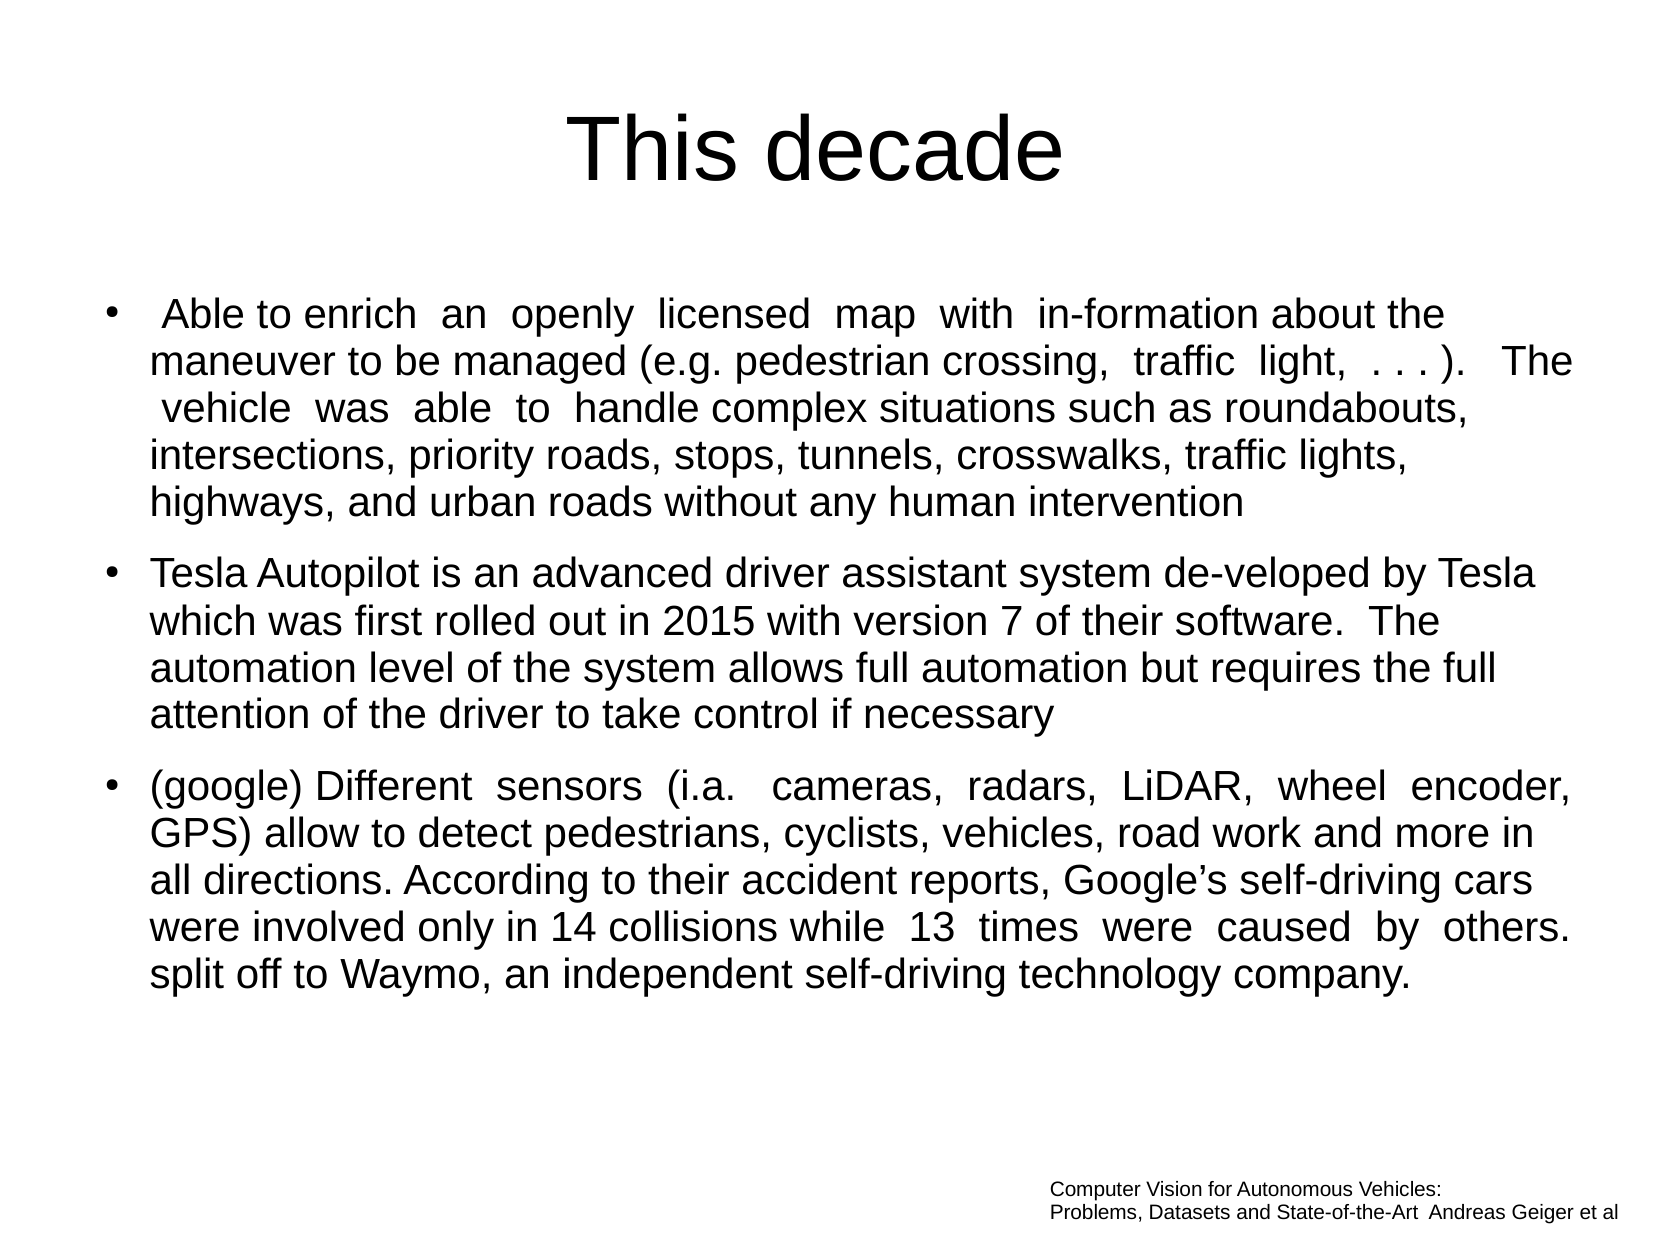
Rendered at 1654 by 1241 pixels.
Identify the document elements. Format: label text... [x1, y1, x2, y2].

title This decade [71, 45, 1561, 253]
text_box Computer Vision for Autonomous Vehicles: Problems, Datasets and State-of-the-Art Andreas Geiger et al [1035, 1170, 1654, 1232]
list Able to enrich an openly licensed map with in-formation about the maneuver to be managed (e.g. pedestrian crossing, traffic light, . . . ). The vehicle was able to handle complex situations such as roundabouts, intersections, priority roads, stops, tunnels, crosswalks, traffic lights, highways, and urban roads without any human intervention Tesla Autopilot is an advanced driver assistant system de-veloped by Tesla which was first rolled out in 2015 with version 7 of their software. The automation level of the system allows full automation but requires the full attention of the driver to take control if necessary (google) Different sensors (i.a. cameras, radars, LiDAR, wheel encoder, GPS) allow to detect pedestrians, cyclists, vehicles, road work and more in all directions. According to their accident reports, Google’s self-driving cars were involved only in 14 collisions while 13 times were caused by others. split off to Waymo, an independent self-driving technology company. [90, 290, 1579, 1010]
